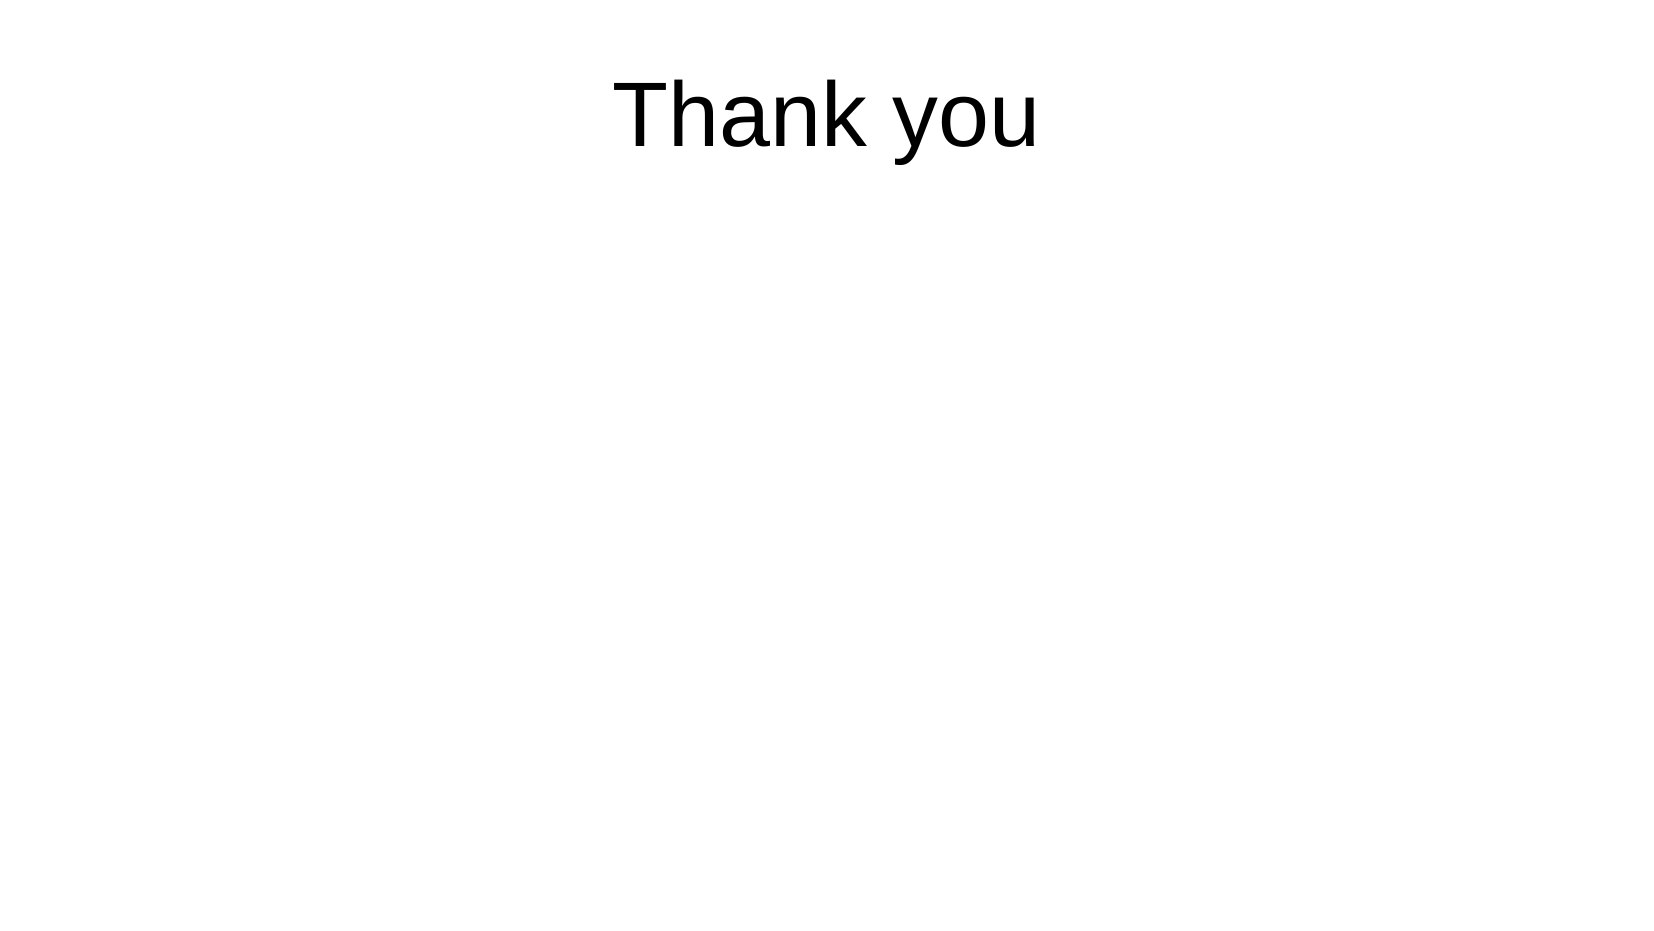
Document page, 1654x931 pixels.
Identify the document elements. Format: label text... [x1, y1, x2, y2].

title Thank you [82, 37, 1571, 193]
